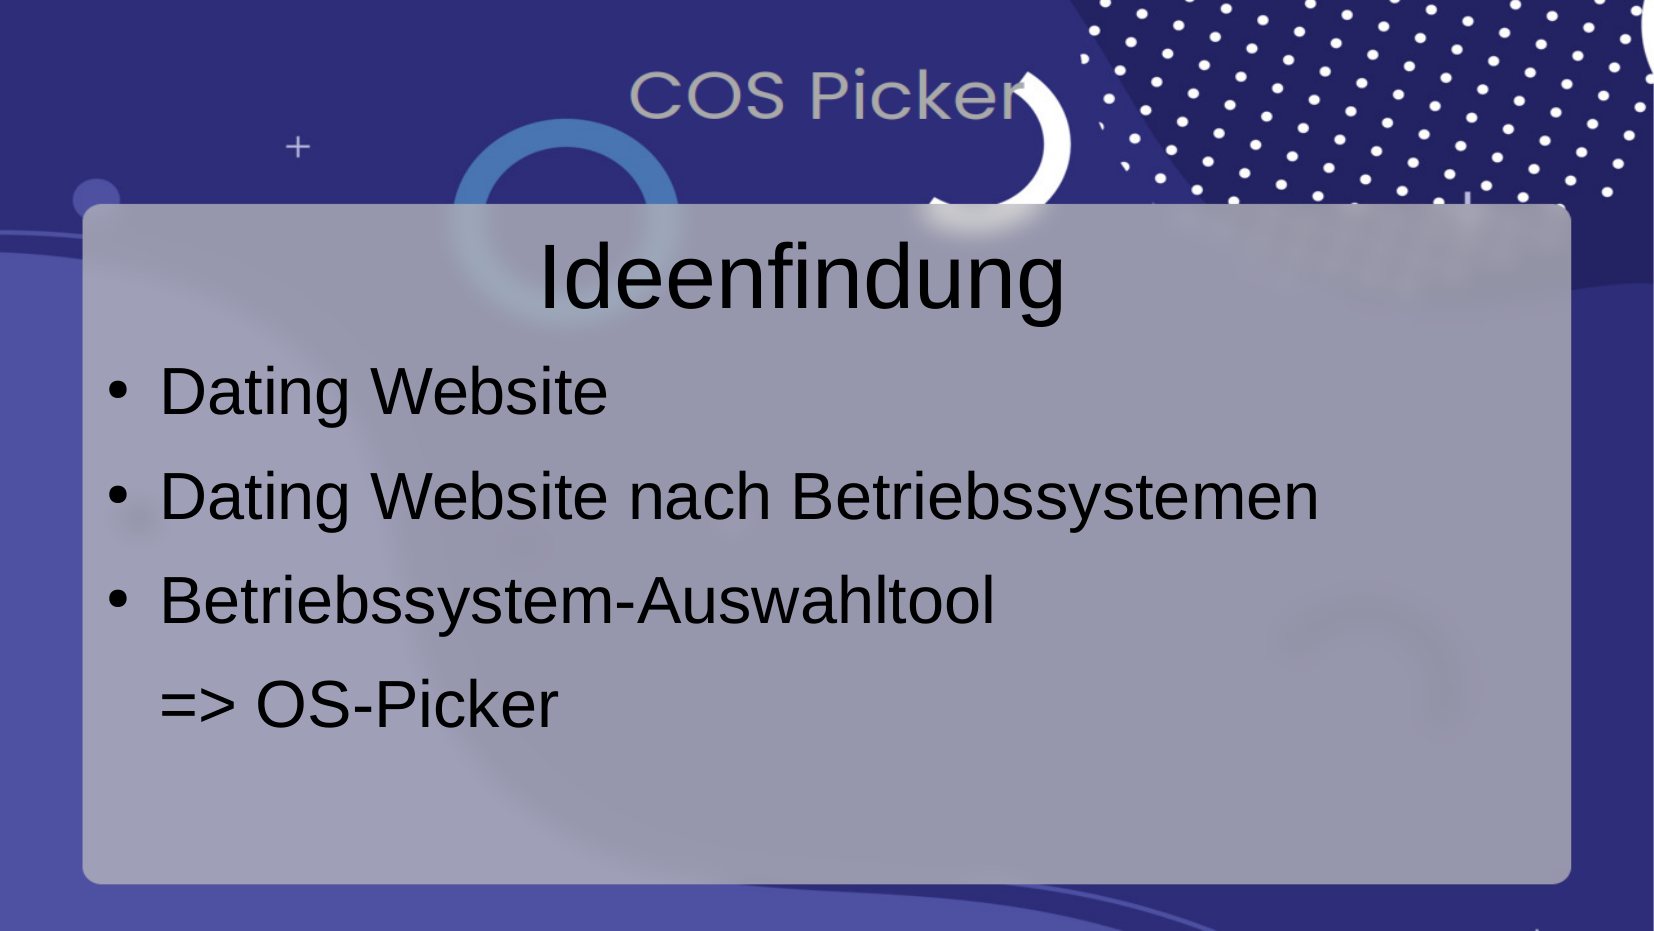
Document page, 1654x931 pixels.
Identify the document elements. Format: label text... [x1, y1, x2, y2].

list Dating Website Dating Website nach Betriebssystemen Betriebssystem-Auswahltool => OS-Picker [88, 354, 1577, 865]
title Ideenfindung [59, 199, 1548, 355]
picture [0, 0, 1654, 931]
